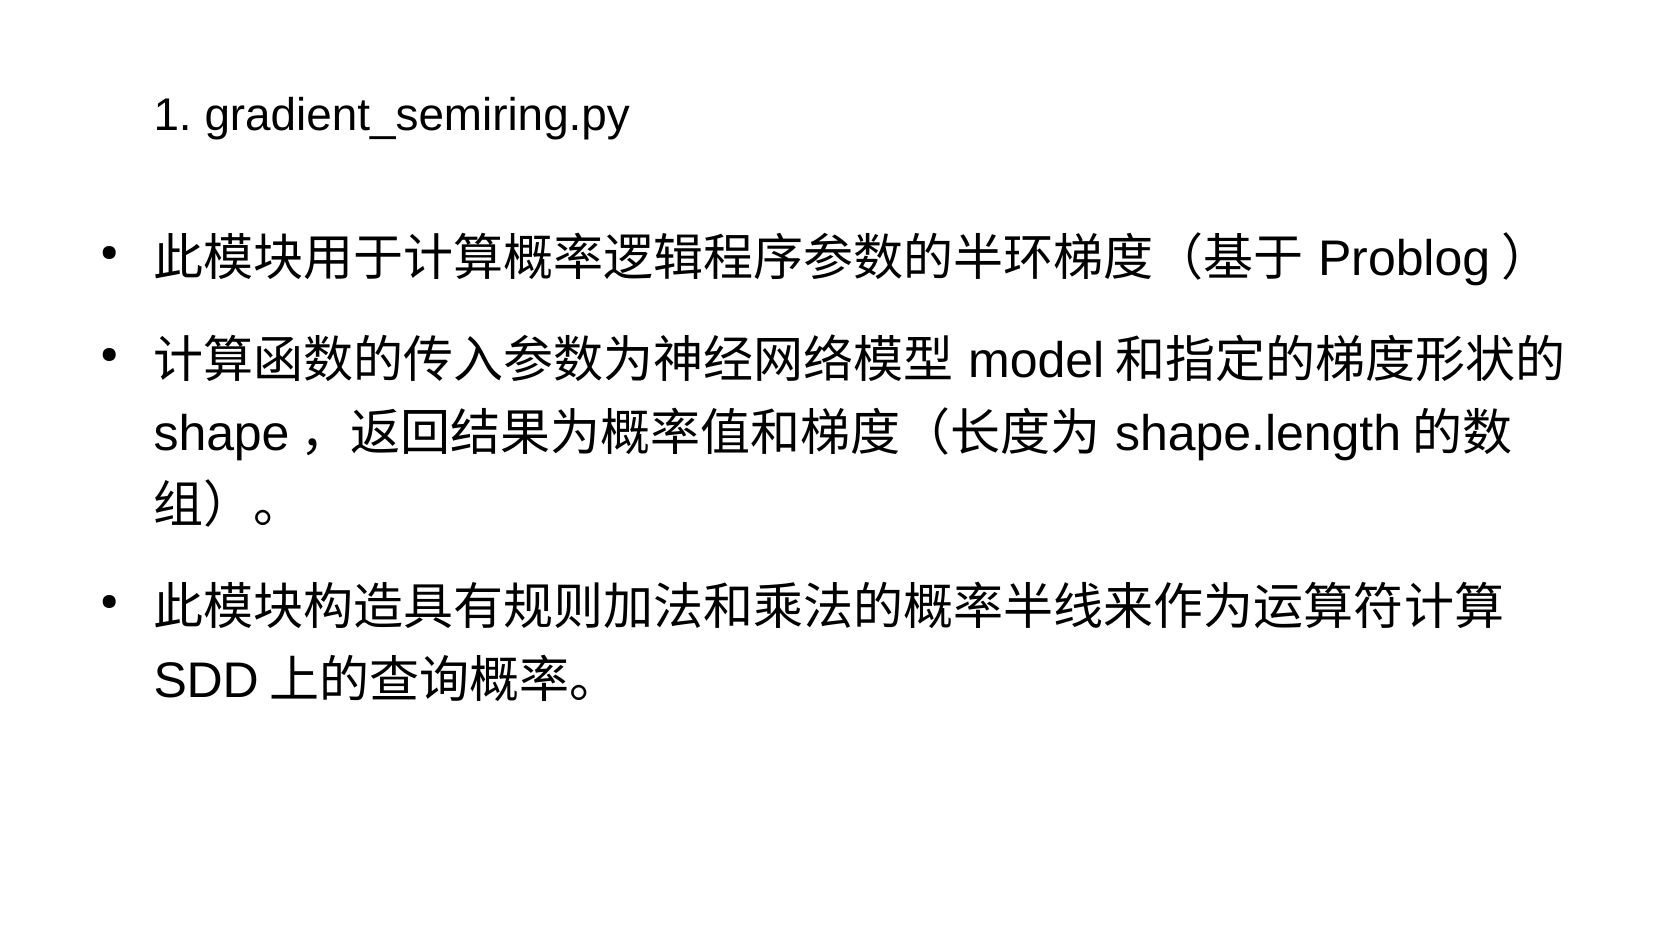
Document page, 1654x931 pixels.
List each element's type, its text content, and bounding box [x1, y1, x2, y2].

title 1. gradient_semiring.py [82, 37, 1571, 193]
list 此模块用于计算概率逻辑程序参数的半环梯度（基于Problog） 计算函数的传入参数为神经网络模型model和指定的梯度形状的shape，返回结果为概率值和梯度（长度为shape.length的数组）。 此模块构造具有规则加法和乘法的概率半线来作为运算符计算SDD上的查询概率。 [82, 217, 1571, 758]
